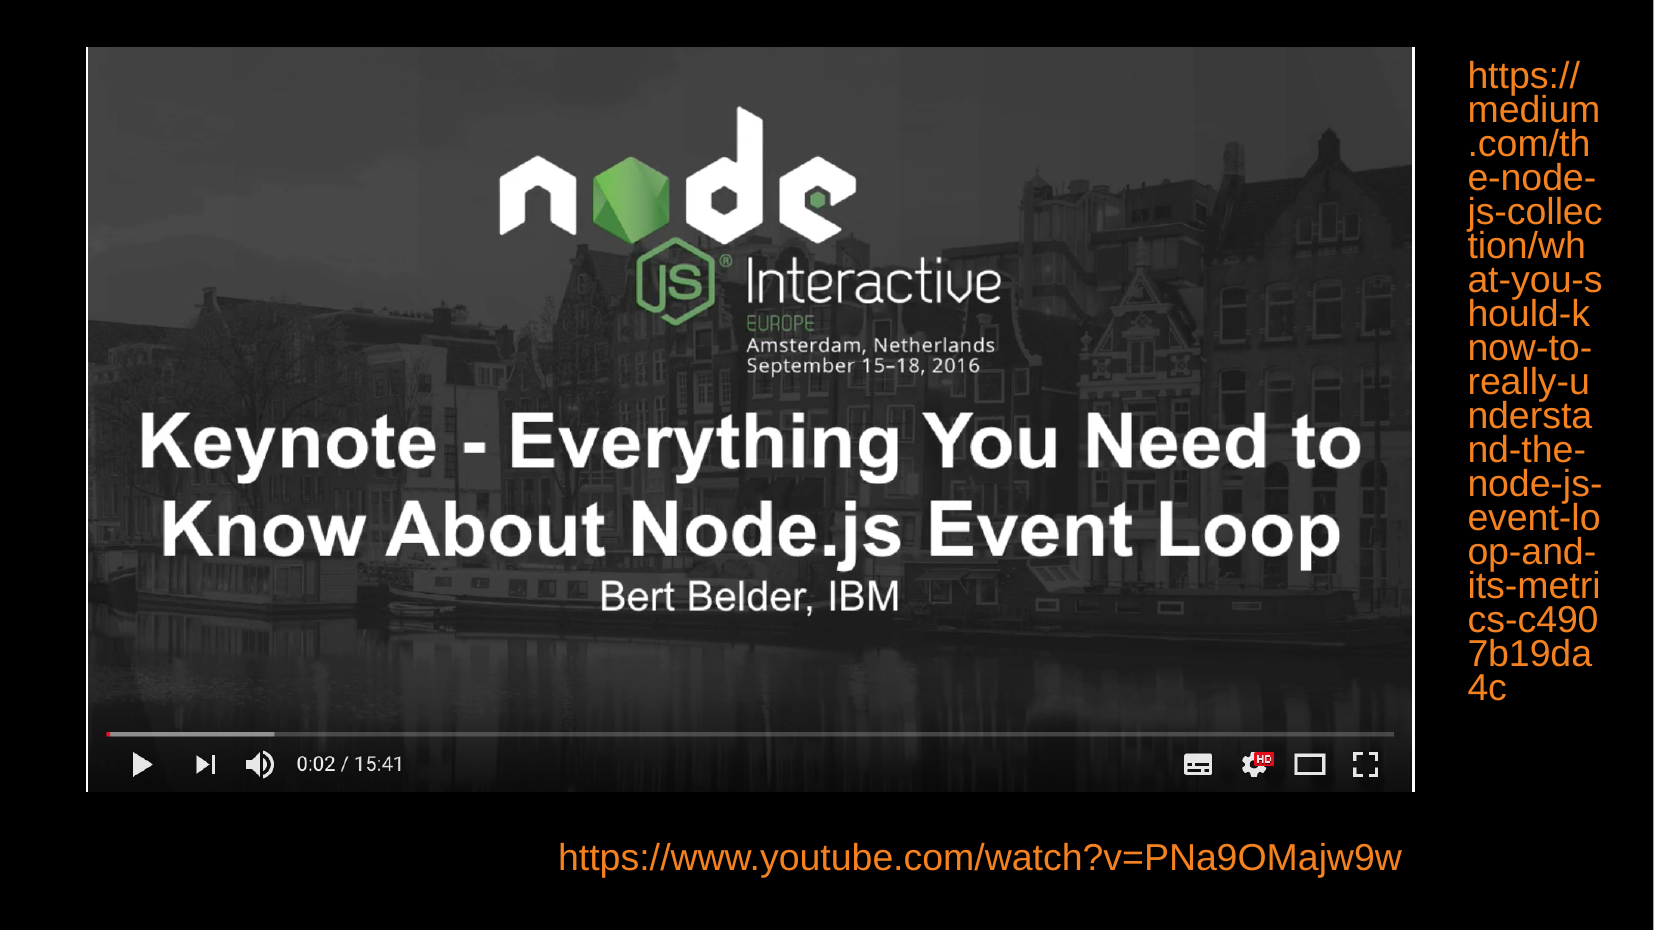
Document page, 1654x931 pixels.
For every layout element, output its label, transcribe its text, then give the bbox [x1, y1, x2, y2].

text_box https://www.youtube.com/watch?v=PNa9OMajw9w [543, 829, 1418, 886]
picture [86, 47, 1415, 792]
text_box https://medium.com/the-node-js-collection/what-you-should-know-to-really-understand-the-node-js-event-loop-and-its-metrics-c4907b19da4c [1452, 47, 1619, 921]
